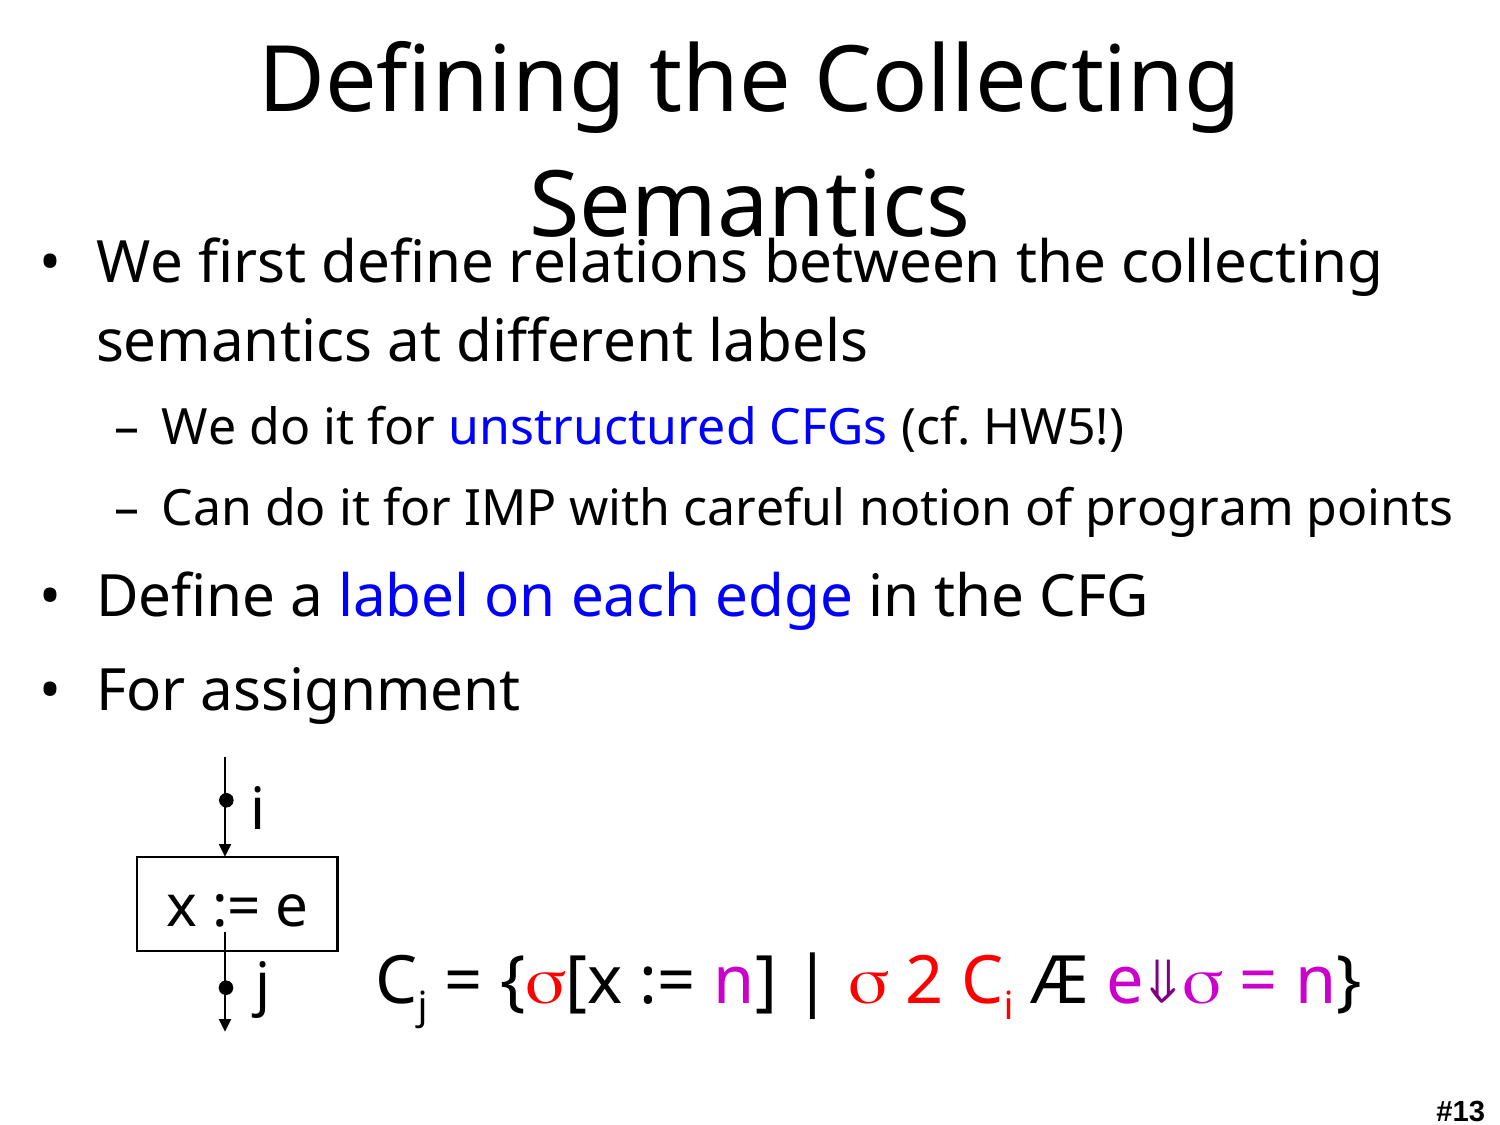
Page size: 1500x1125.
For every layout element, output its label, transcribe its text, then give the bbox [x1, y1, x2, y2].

text_box [220, 793, 233, 807]
text_box x := e [137, 856, 338, 952]
text_box j [240, 934, 286, 1030]
title Defining the Collecting Semantics [24, 45, 1476, 212]
text_box i [235, 759, 281, 855]
text_box [219, 981, 233, 995]
list We first define relations between the collecting semantics at different labels We do it for unstructured CFGs (cf. HW5!) Can do it for IMP with careful notion of program points Define a label on each edge in the CFG For assignment Cj = {[x := n] |  2 Ci Æ e = n} [24, 212, 1476, 1051]
